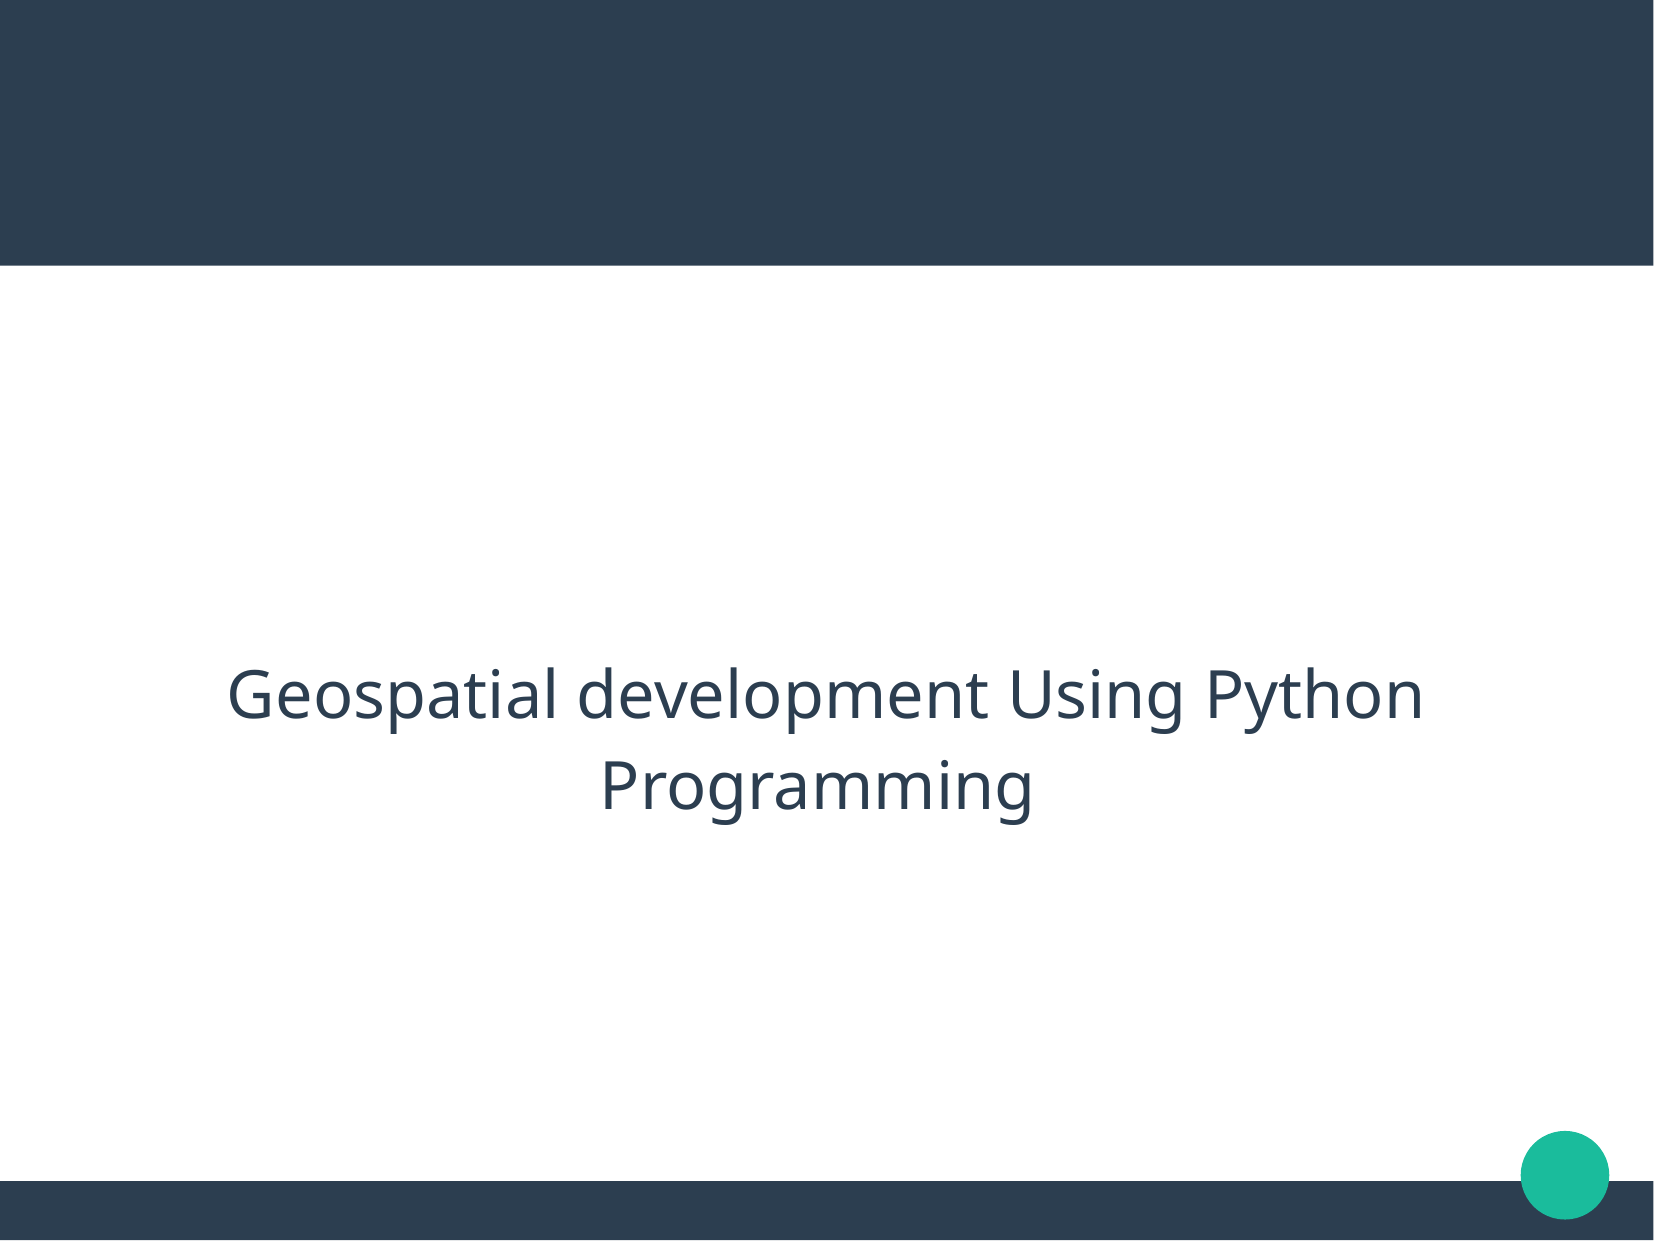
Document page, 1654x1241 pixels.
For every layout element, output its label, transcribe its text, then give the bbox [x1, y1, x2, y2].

subtitle Geospatial development Using Python Programming [59, 324, 1595, 1152]
